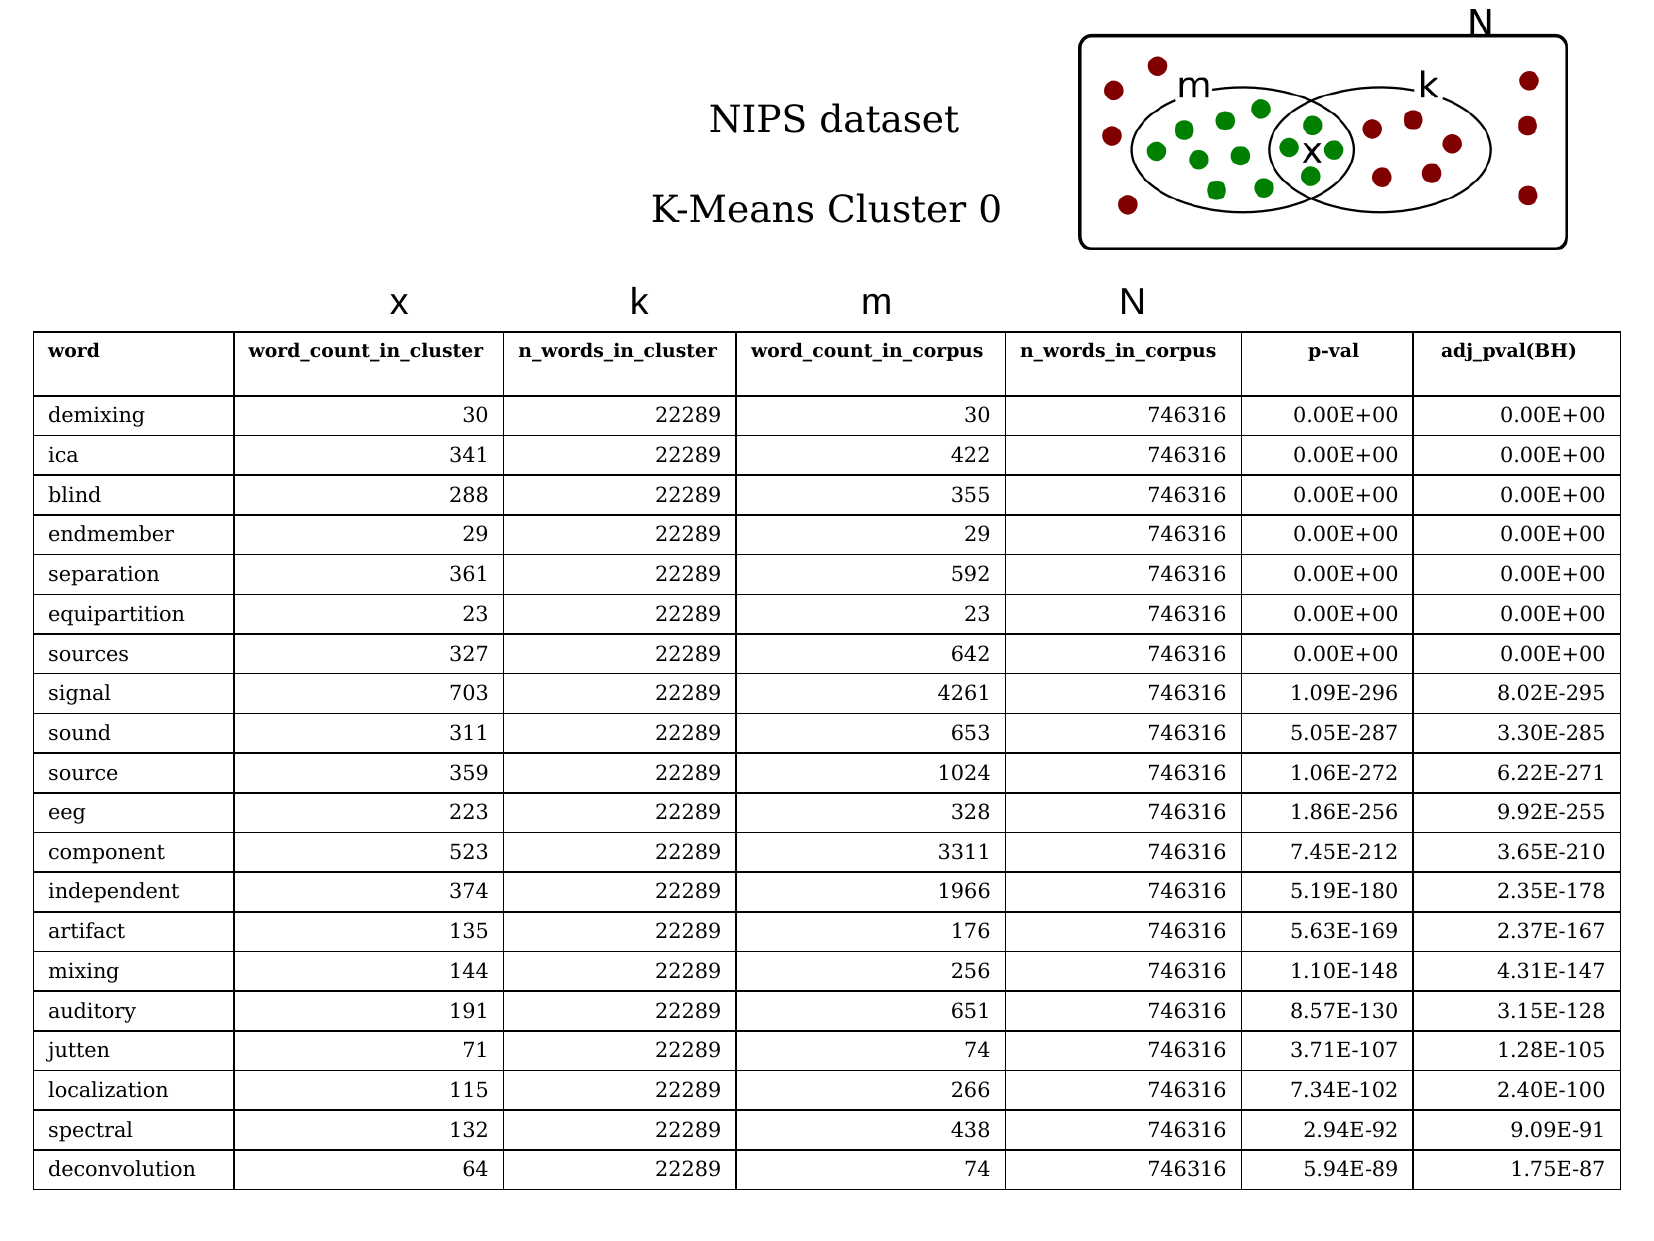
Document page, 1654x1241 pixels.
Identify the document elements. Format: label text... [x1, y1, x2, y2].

table_cell 22289 [504, 397, 735, 435]
table_header word_count_in_corpus [737, 333, 1005, 395]
table_cell 223 [235, 794, 503, 832]
table_cell component [34, 833, 233, 871]
table_cell 30 [737, 397, 1005, 435]
table_cell 2.37E-167 [1414, 913, 1620, 951]
table_cell 361 [235, 555, 503, 594]
table_cell 438 [737, 1111, 1005, 1149]
table_cell 9.92E-255 [1414, 794, 1620, 832]
table_cell 22289 [504, 595, 735, 633]
table_header word_count_in_cluster [235, 333, 503, 395]
table_cell 0.00E+00 [1242, 595, 1412, 633]
table_cell 22289 [504, 754, 735, 792]
table_cell 144 [235, 952, 503, 990]
table_cell 22289 [504, 555, 735, 594]
table_cell 651 [737, 992, 1005, 1030]
table_cell 653 [737, 714, 1005, 752]
table_cell 359 [235, 754, 503, 792]
table_cell 746316 [1006, 754, 1241, 792]
table_cell 1.75E-87 [1414, 1151, 1620, 1189]
table_cell independent [34, 873, 233, 911]
table_cell 341 [235, 436, 503, 474]
table_cell 23 [737, 595, 1005, 633]
table_cell auditory [34, 992, 233, 1030]
table_cell 22289 [504, 992, 735, 1030]
table_cell 0.00E+00 [1242, 635, 1412, 673]
table_cell 1024 [737, 754, 1005, 792]
table_cell eeg [34, 794, 233, 832]
table_cell 29 [235, 516, 503, 554]
table_cell 4261 [737, 674, 1005, 713]
table_cell 22289 [504, 873, 735, 911]
table_cell 3.30E-285 [1414, 714, 1620, 752]
table_cell 6.22E-271 [1414, 754, 1620, 792]
table_cell 3.71E-107 [1242, 1032, 1412, 1070]
table_cell artifact [34, 913, 233, 951]
table_cell 132 [235, 1111, 503, 1149]
table_cell 135 [235, 913, 503, 951]
text_box m [846, 273, 916, 344]
table_cell 256 [737, 952, 1005, 990]
table_cell 3.15E-128 [1414, 992, 1620, 1030]
table_cell 746316 [1006, 476, 1241, 514]
table_cell sources [34, 635, 233, 673]
table_cell 22289 [504, 1151, 735, 1189]
table_cell 9.09E-91 [1414, 1111, 1620, 1149]
table_cell 30 [235, 397, 503, 435]
table_cell 422 [737, 436, 1005, 474]
table_cell 22289 [504, 1111, 735, 1149]
table_cell 746316 [1006, 714, 1241, 752]
table_cell endmember [34, 516, 233, 554]
table_cell 176 [737, 913, 1005, 951]
table_cell 1.09E-296 [1242, 674, 1412, 713]
table_cell spectral [34, 1111, 233, 1149]
text_box NIPS dataset [694, 90, 975, 149]
table_cell localization [34, 1071, 233, 1109]
table_cell 328 [737, 794, 1005, 832]
table_cell 7.45E-212 [1242, 833, 1412, 871]
table_cell demixing [34, 397, 233, 435]
table_cell 746316 [1006, 674, 1241, 713]
table_cell 311 [235, 714, 503, 752]
table_cell 3.65E-210 [1414, 833, 1620, 871]
table_cell 1966 [737, 873, 1005, 911]
table_cell 374 [235, 873, 503, 911]
table_cell 74 [737, 1151, 1005, 1189]
table_cell source [34, 754, 233, 792]
table_cell 22289 [504, 794, 735, 832]
table_cell jutten [34, 1032, 233, 1070]
table_cell 191 [235, 992, 503, 1030]
table_cell 2.35E-178 [1414, 873, 1620, 911]
table_cell 746316 [1006, 436, 1241, 474]
table_header n_words_in_cluster [504, 333, 735, 395]
table_cell 327 [235, 635, 503, 673]
table_cell 29 [737, 516, 1005, 554]
table_cell 592 [737, 555, 1005, 594]
table_cell 22289 [504, 913, 735, 951]
table_cell 3311 [737, 833, 1005, 871]
table_cell 5.05E-287 [1242, 714, 1412, 752]
table_cell 22289 [504, 1032, 735, 1070]
table_cell 0.00E+00 [1414, 476, 1620, 514]
table_cell 22289 [504, 635, 735, 673]
table_cell 746316 [1006, 635, 1241, 673]
table_header p-val [1242, 333, 1412, 395]
table_cell 71 [235, 1032, 503, 1070]
table_cell 746316 [1006, 595, 1241, 633]
table_cell 22289 [504, 436, 735, 474]
table_cell 2.40E-100 [1414, 1071, 1620, 1109]
table_cell 2.94E-92 [1242, 1111, 1412, 1149]
table_cell 746316 [1006, 794, 1241, 832]
table_cell 8.02E-295 [1414, 674, 1620, 713]
table_cell 0.00E+00 [1414, 555, 1620, 594]
table_header n_words_in_corpus [1006, 333, 1241, 395]
table_cell blind [34, 476, 233, 514]
table_cell 266 [737, 1071, 1005, 1109]
table_cell 746316 [1006, 555, 1241, 594]
table_cell 5.63E-169 [1242, 913, 1412, 951]
table_cell 746316 [1006, 1071, 1241, 1109]
table_cell 1.86E-256 [1242, 794, 1412, 832]
table_cell mixing [34, 952, 233, 990]
picture [1078, 9, 1568, 250]
table_cell 703 [235, 674, 503, 713]
table_cell deconvolution [34, 1151, 233, 1189]
table_cell 0.00E+00 [1242, 516, 1412, 554]
table_cell 523 [235, 833, 503, 871]
text_box N [1104, 273, 1171, 344]
table_cell 746316 [1006, 913, 1241, 951]
text_box k [615, 273, 670, 344]
table_cell 0.00E+00 [1242, 555, 1412, 594]
table_cell 22289 [504, 1071, 735, 1109]
table_header adj_pval(BH) [1414, 333, 1620, 395]
table_cell 74 [737, 1032, 1005, 1070]
table_cell 1.06E-272 [1242, 754, 1412, 792]
table_cell 23 [235, 595, 503, 633]
table_cell 355 [737, 476, 1005, 514]
table_cell separation [34, 555, 233, 594]
table_cell 746316 [1006, 952, 1241, 990]
table_cell 746316 [1006, 1032, 1241, 1070]
table_cell 0.00E+00 [1414, 516, 1620, 554]
table_cell 0.00E+00 [1414, 397, 1620, 435]
table_cell 22289 [504, 952, 735, 990]
table_cell 288 [235, 476, 503, 514]
table_header word [34, 333, 233, 395]
table_cell 746316 [1006, 397, 1241, 435]
table_cell 4.31E-147 [1414, 952, 1620, 990]
text_box K-Means Cluster 0 [636, 180, 1018, 239]
table_cell 115 [235, 1071, 503, 1109]
table_cell 0.00E+00 [1414, 436, 1620, 474]
table_cell 746316 [1006, 873, 1241, 911]
table_cell 22289 [504, 833, 735, 871]
table_cell 746316 [1006, 1111, 1241, 1149]
table_cell 0.00E+00 [1242, 436, 1412, 474]
table_cell 642 [737, 635, 1005, 673]
table_cell 22289 [504, 674, 735, 713]
table_cell 746316 [1006, 992, 1241, 1030]
table_cell 64 [235, 1151, 503, 1189]
table_cell 0.00E+00 [1242, 476, 1412, 514]
table_cell 8.57E-130 [1242, 992, 1412, 1030]
table_cell 0.00E+00 [1414, 635, 1620, 673]
table_cell 0.00E+00 [1414, 595, 1620, 633]
table_cell sound [34, 714, 233, 752]
table_cell 22289 [504, 476, 735, 514]
table_cell 5.19E-180 [1242, 873, 1412, 911]
table_cell 5.94E-89 [1242, 1151, 1412, 1189]
table_cell ica [34, 436, 233, 474]
table_cell 22289 [504, 714, 735, 752]
table_cell 22289 [504, 516, 735, 554]
table_cell 746316 [1006, 833, 1241, 871]
text_box x [375, 273, 430, 344]
table_cell 7.34E-102 [1242, 1071, 1412, 1109]
table_cell 746316 [1006, 1151, 1241, 1189]
table_cell 1.28E-105 [1414, 1032, 1620, 1070]
table_cell signal [34, 674, 233, 713]
table_cell 746316 [1006, 516, 1241, 554]
table_cell 0.00E+00 [1242, 397, 1412, 435]
table_cell equipartition [34, 595, 233, 633]
table_cell 1.10E-148 [1242, 952, 1412, 990]
